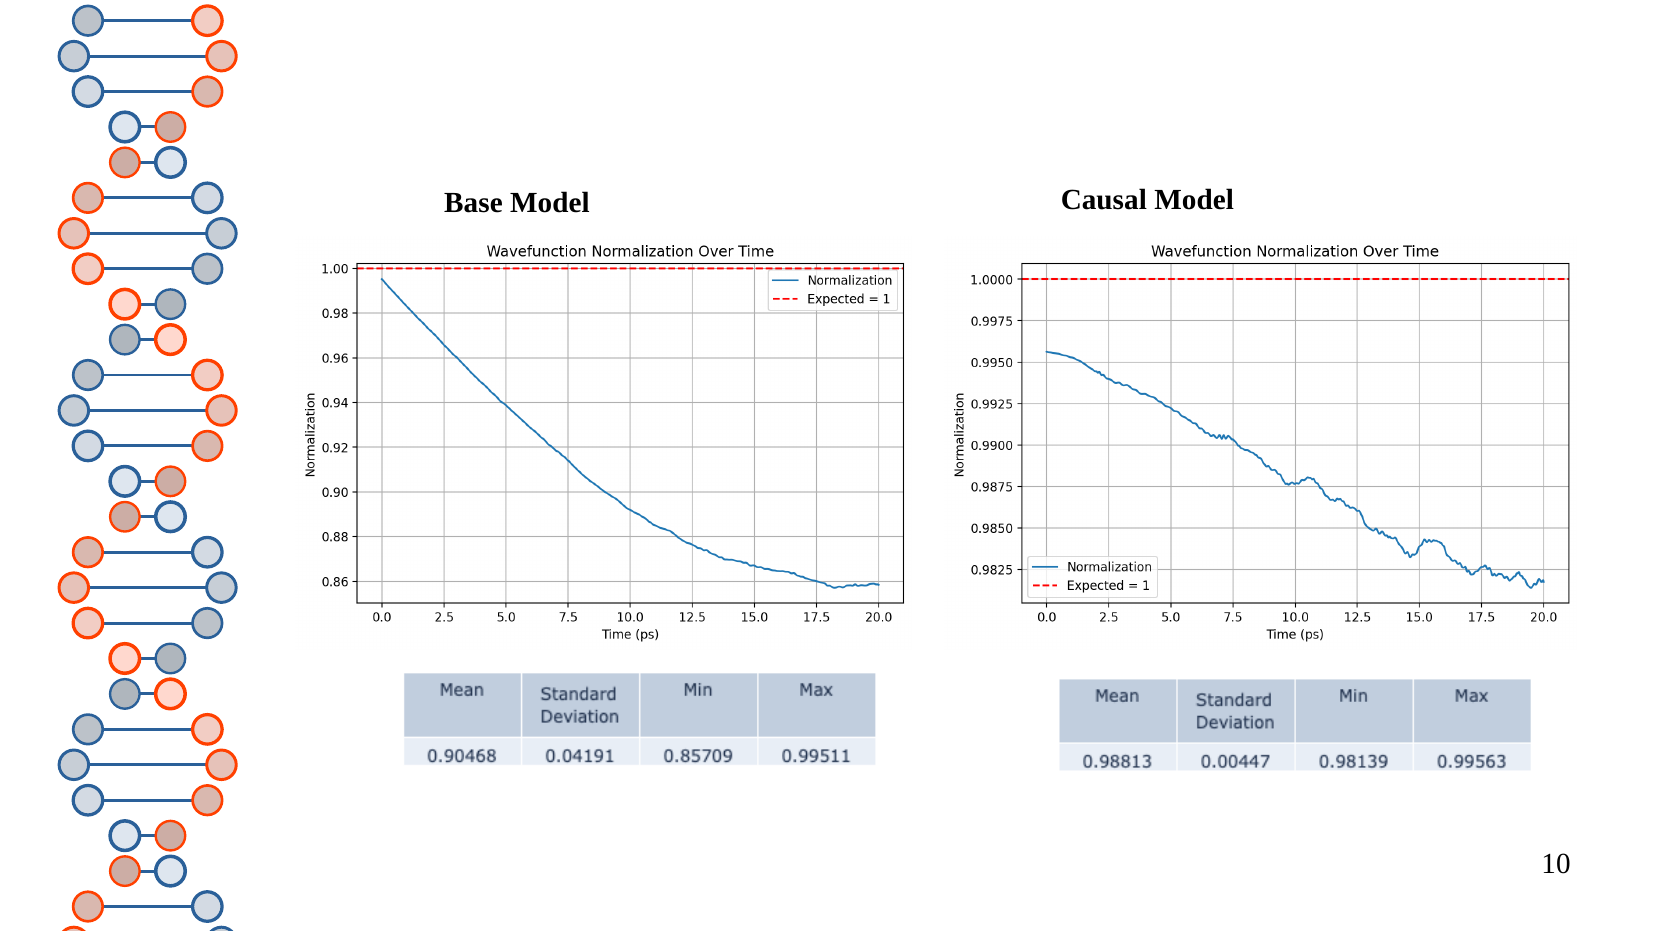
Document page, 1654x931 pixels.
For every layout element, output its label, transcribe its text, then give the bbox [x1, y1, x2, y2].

picture [1050, 667, 1549, 787]
picture [396, 658, 888, 782]
picture [295, 236, 912, 650]
picture [944, 236, 1577, 650]
text_box Causal Model [1046, 175, 1259, 223]
text_box Base Model [429, 178, 611, 226]
